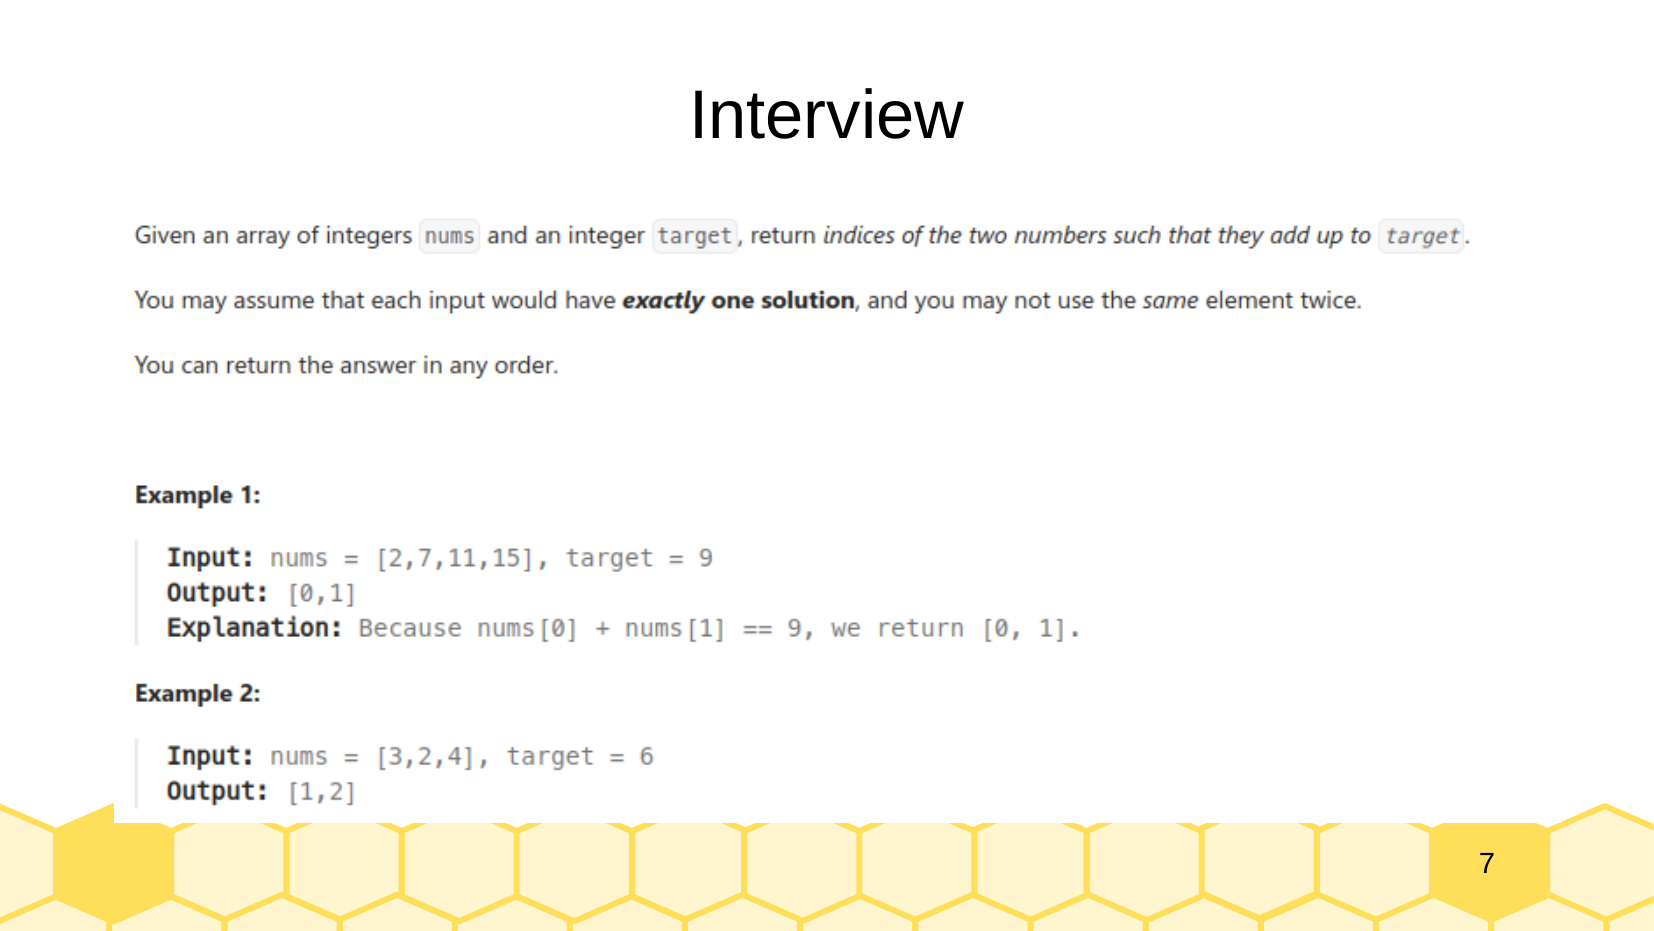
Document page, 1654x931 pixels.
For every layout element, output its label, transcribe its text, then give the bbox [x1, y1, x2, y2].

title Interview [82, 37, 1571, 193]
picture [114, 191, 1561, 823]
